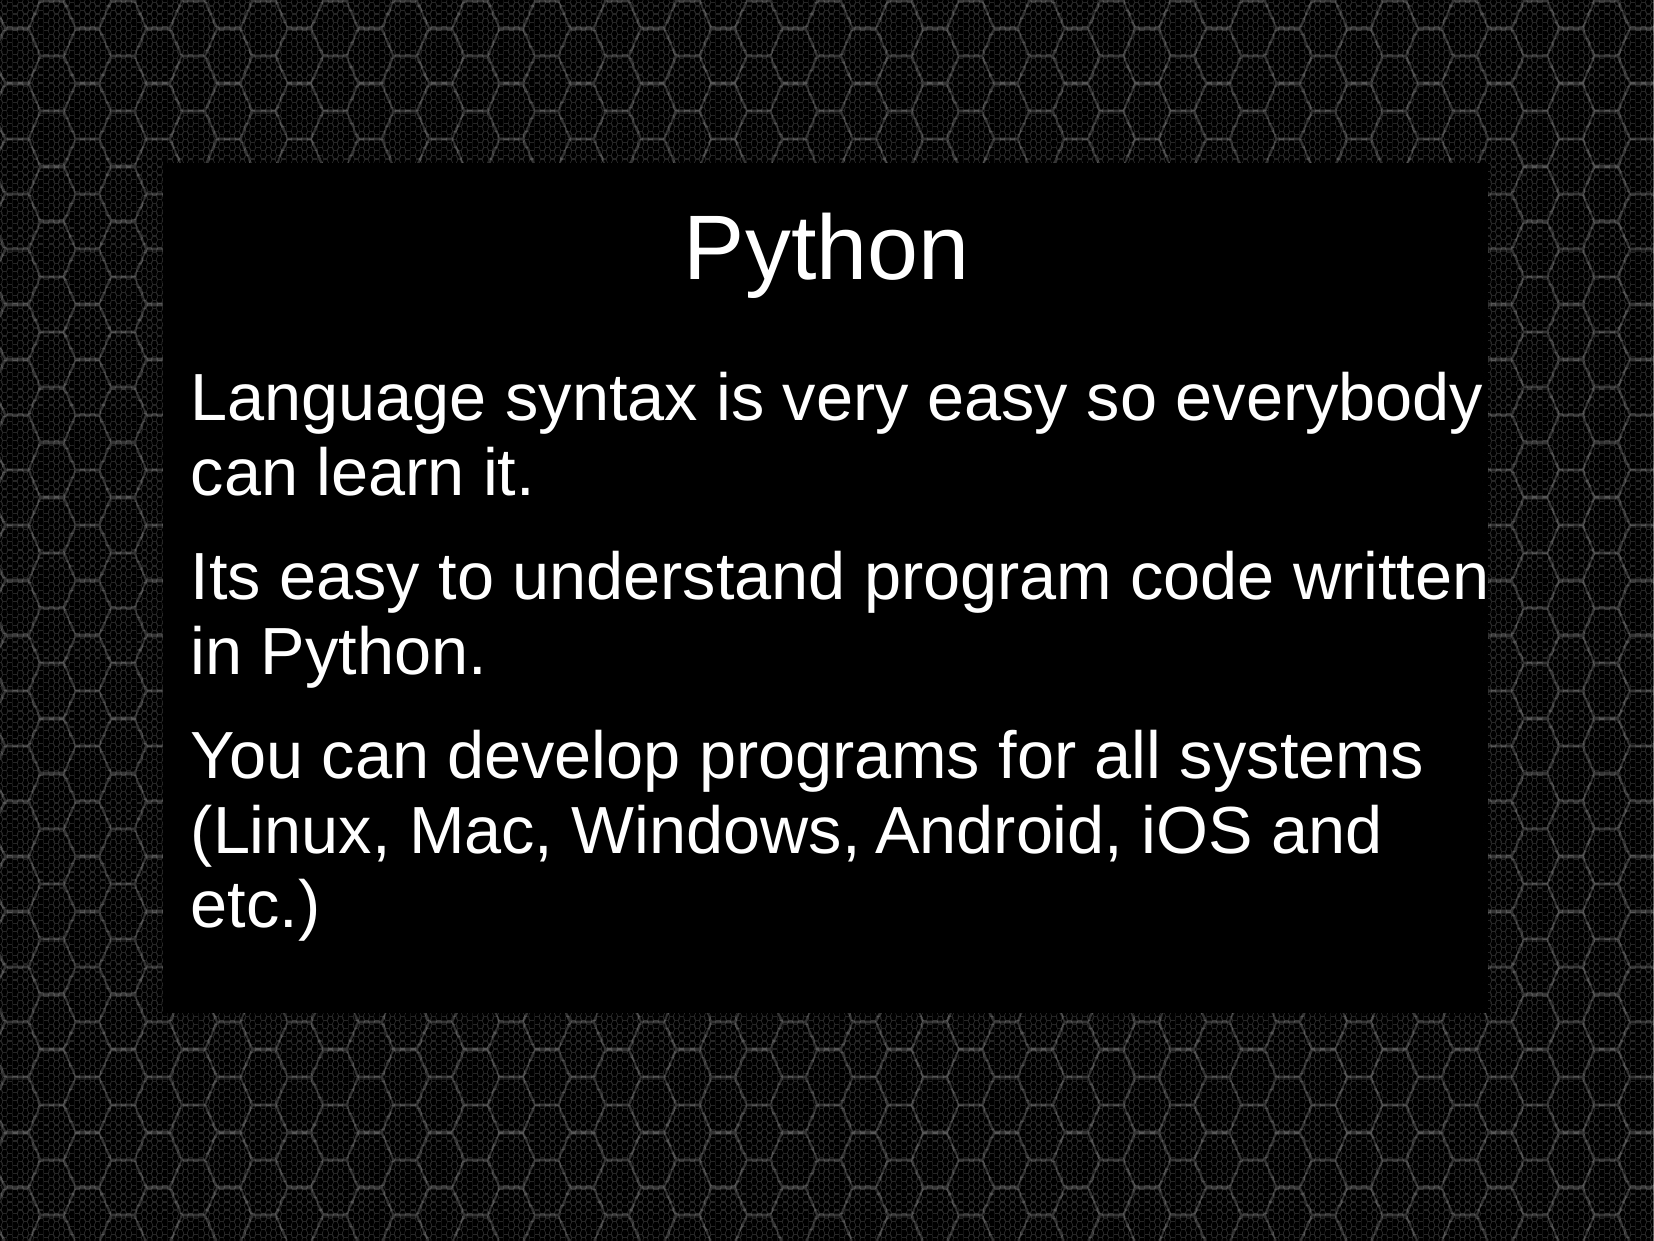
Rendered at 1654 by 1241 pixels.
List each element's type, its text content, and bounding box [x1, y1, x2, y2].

list Language syntax is very easy so everybody can learn it. Its easy to understand program code written in Python. You can develop programs for all systems (Linux, Mac, Windows, Android, iOS and etc.) [120, 360, 1501, 1010]
title Python [82, 165, 1571, 331]
picture [0, 0, 1654, 1241]
